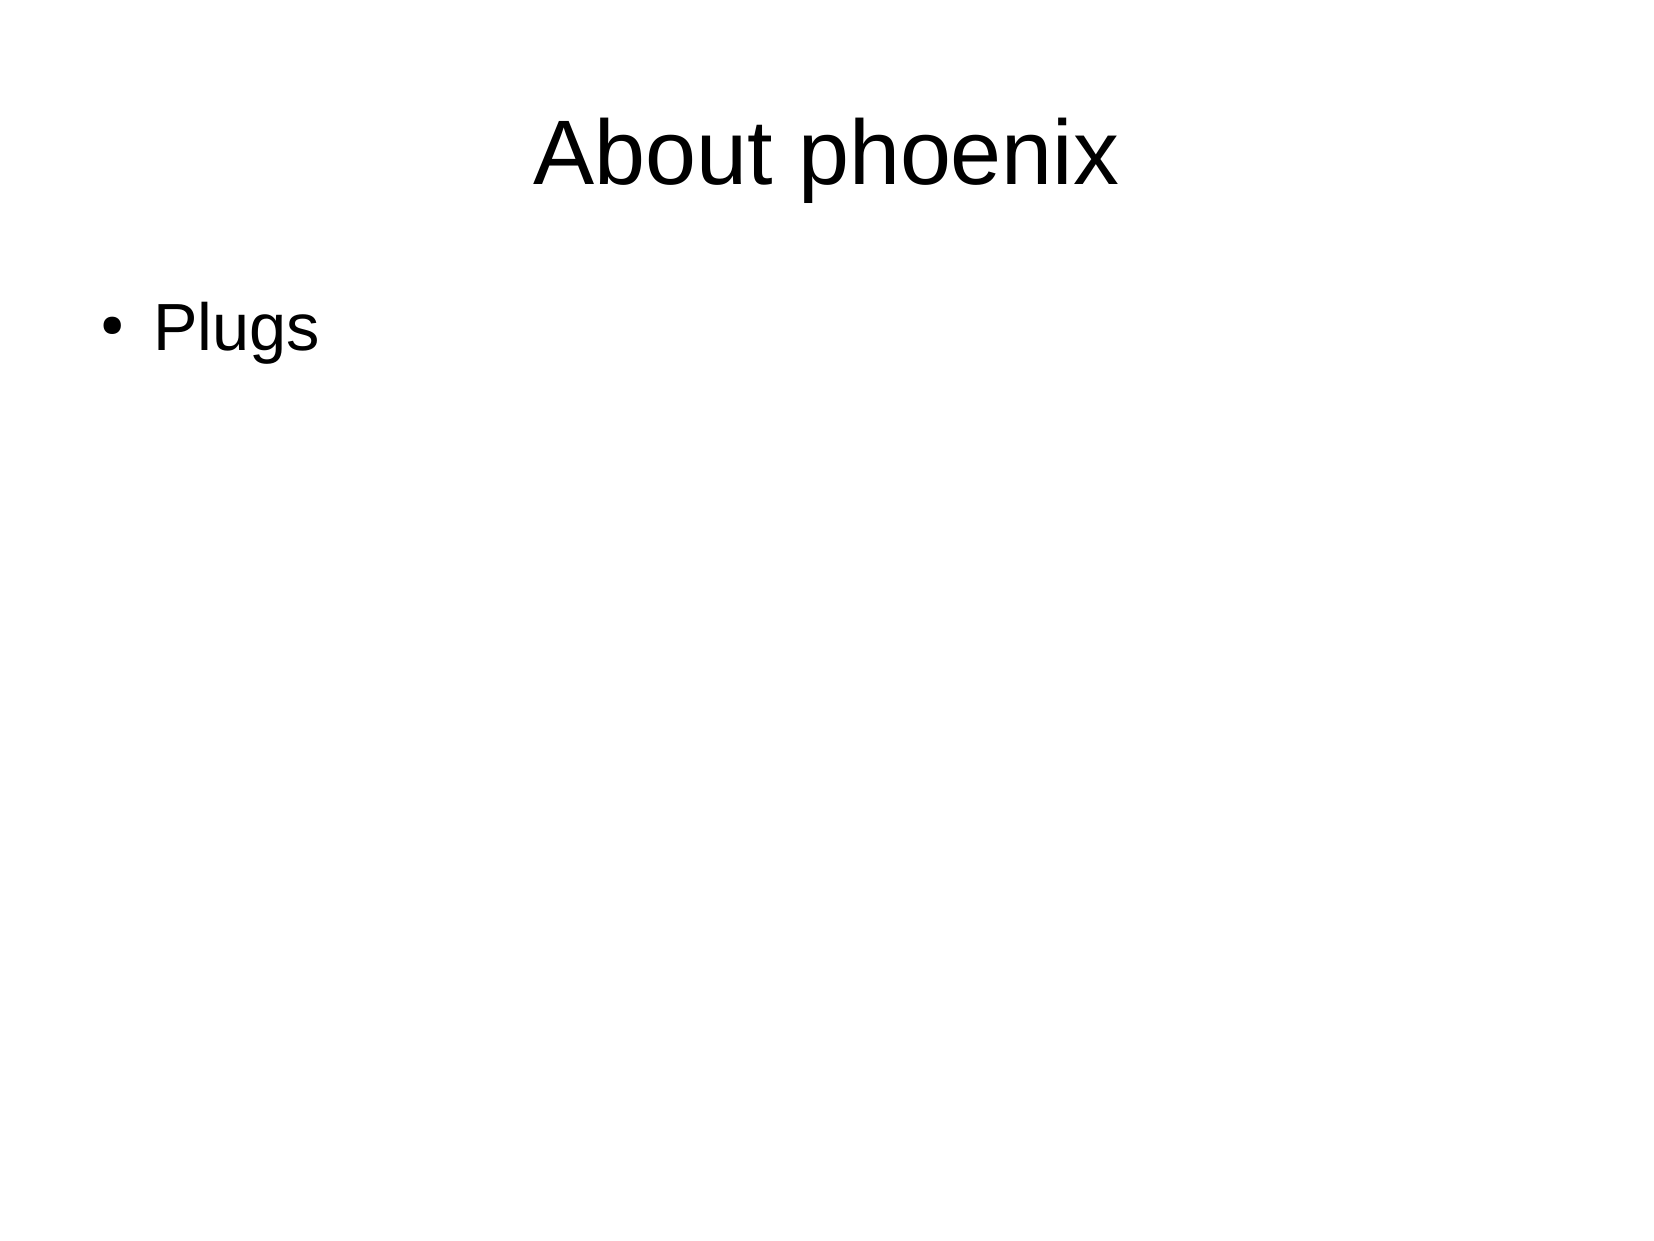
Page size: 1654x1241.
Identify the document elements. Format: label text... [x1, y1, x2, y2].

list Plugs [82, 290, 1571, 1010]
title About phoenix [82, 49, 1571, 257]
